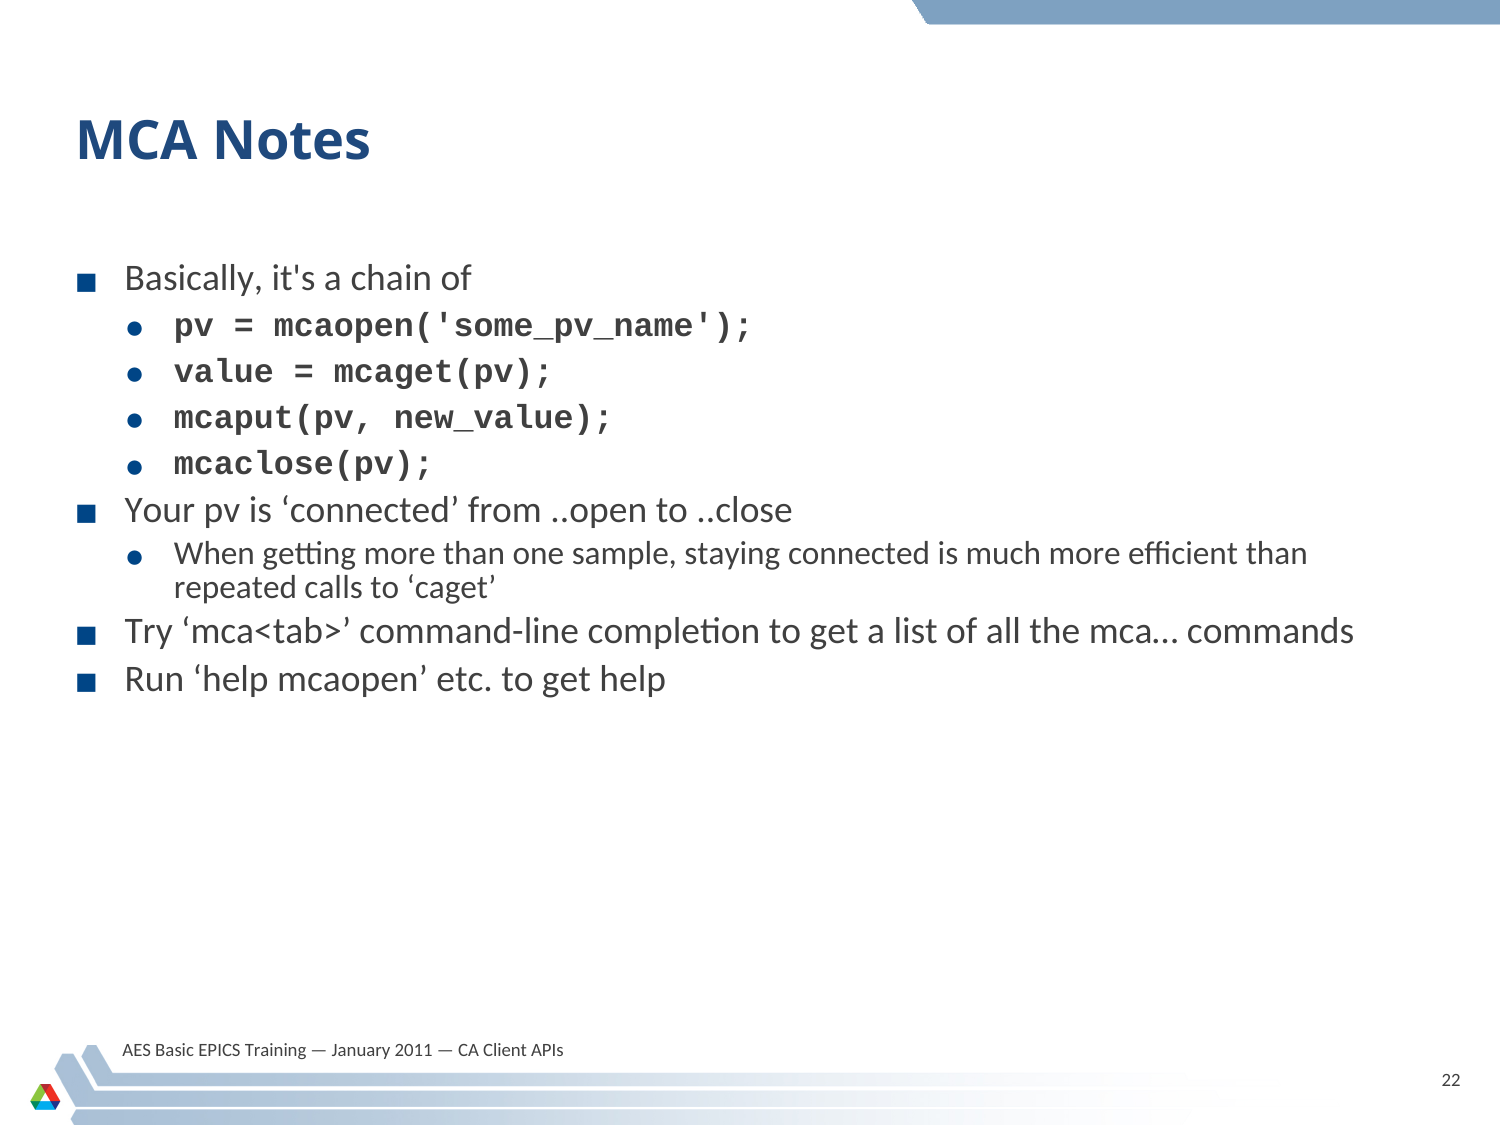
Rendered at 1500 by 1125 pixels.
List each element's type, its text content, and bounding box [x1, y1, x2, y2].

title MCA Notes [75, 107, 1426, 171]
picture [0, 1037, 1500, 1125]
list Basically, it's a chain of pv = mcaopen('some_pv_name'); value = mcaget(pv); mcaput(pv, new_value); mcaclose(pv); Your pv is ‘connected’ from ..open to ..close When getting more than one sample, staying connected is much more efficient than repeated calls to ‘caget’ Try ‘mca<tab>’ command-line completion to get a list of all the mca… commands Run ‘help mcaopen’ etc. to get help [75, 262, 1426, 831]
picture [0, 0, 1500, 26]
